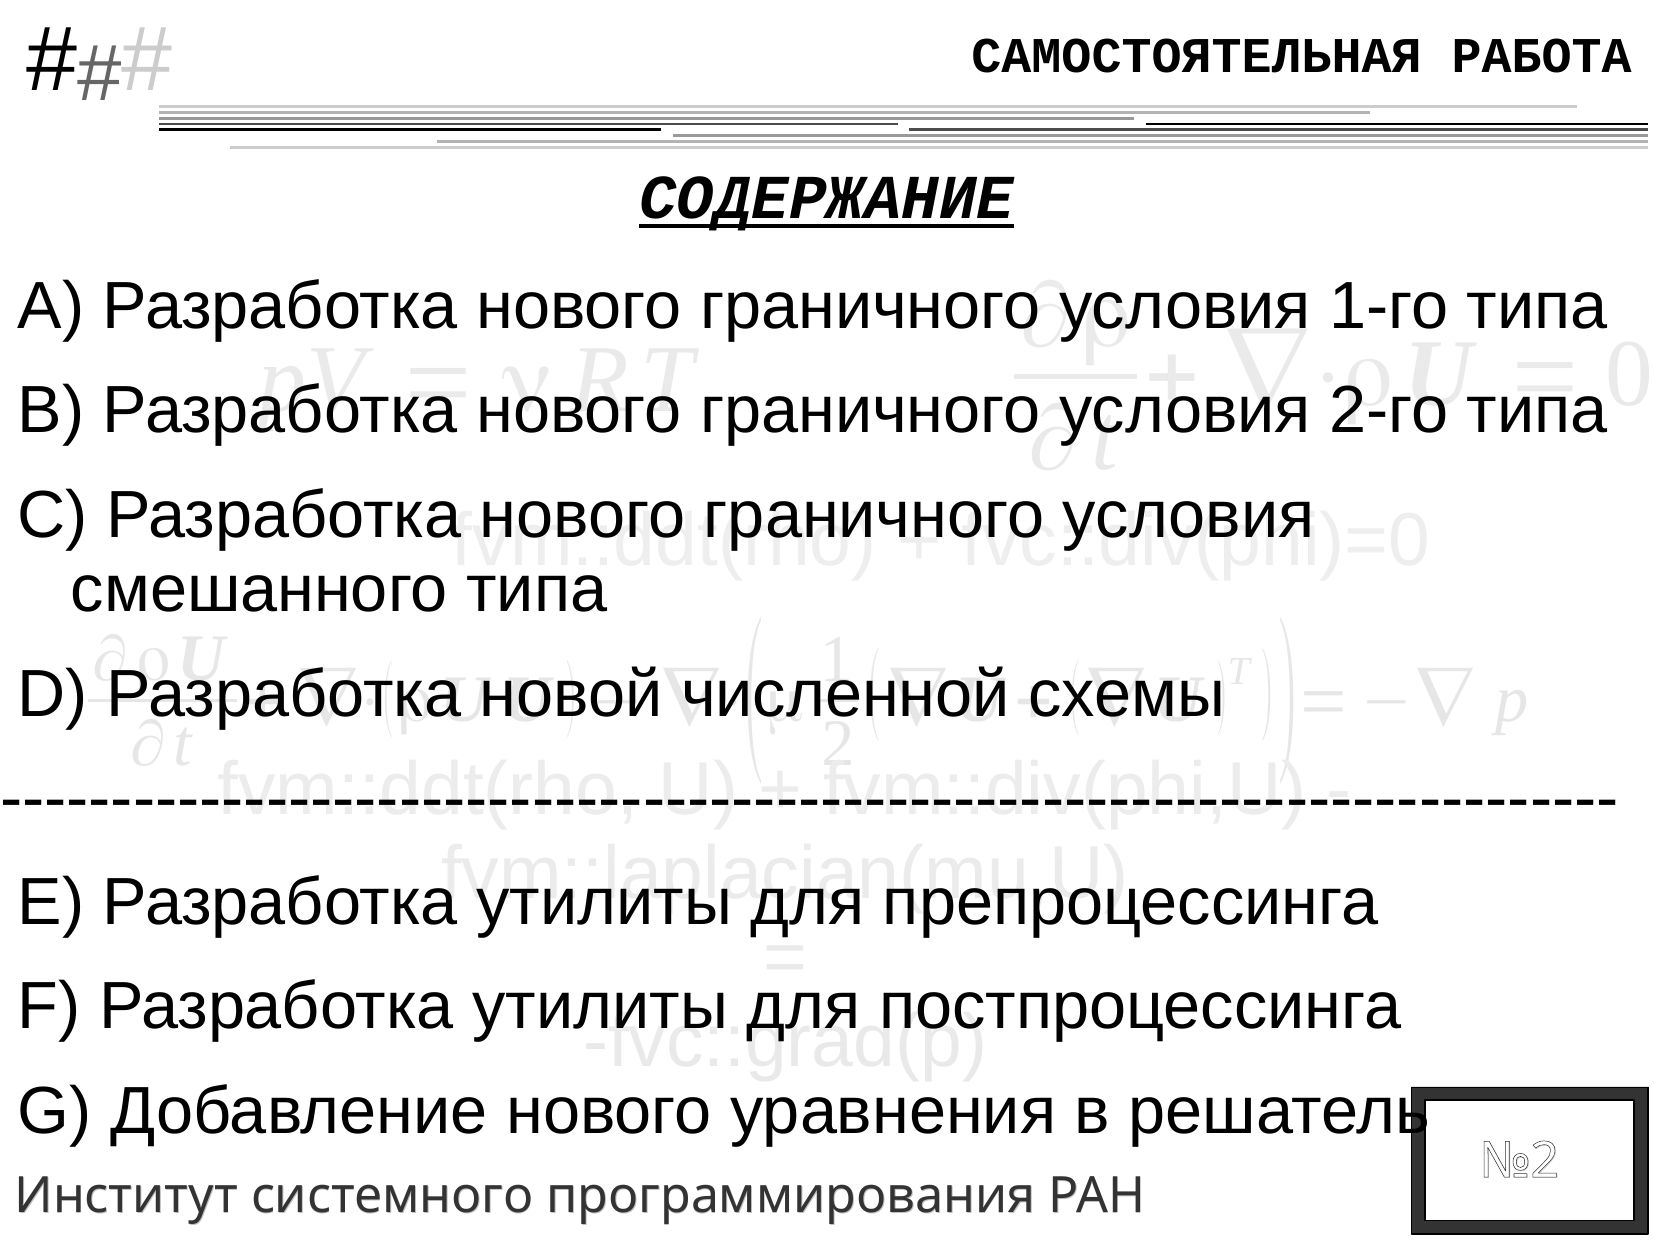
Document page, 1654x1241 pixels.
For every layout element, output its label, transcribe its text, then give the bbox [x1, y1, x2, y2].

list Разработка нового граничного условия 1-го типа Разработка нового граничного условия 2-го типа Разработка нового граничного условия смешанного типа Разработка новой численной схемы ------------------------------------------------------------------------- Разработка утилиты для препроцессинга Разработка утилиты для постпроцессинга Добавление нового уравнения в решатель [0, 268, 1654, 1148]
title СОДЕРЖАНИЕ [0, 147, 1654, 257]
